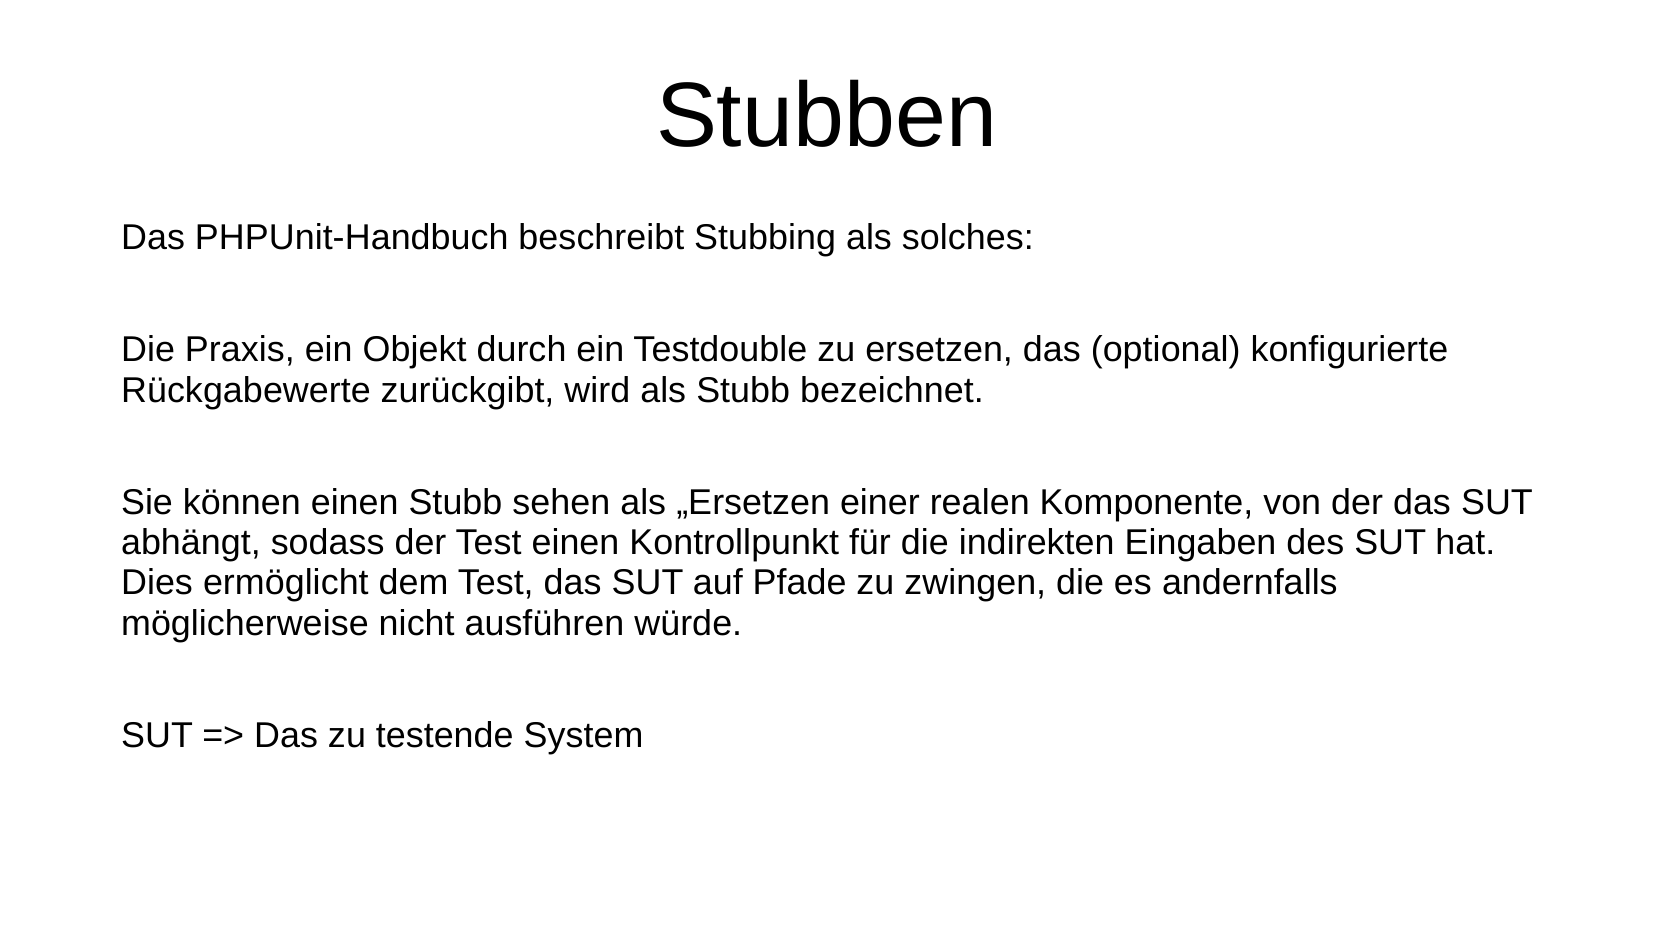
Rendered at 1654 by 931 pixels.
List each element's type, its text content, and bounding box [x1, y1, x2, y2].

title Stubben [82, 36, 1571, 193]
list Das PHPUnit-Handbuch beschreibt Stubbing als solches: Die Praxis, ein Objekt durch ein Testdouble zu ersetzen, das (optional) konfigurierte Rückgabewerte zurückgibt, wird als Stubb bezeichnet. Sie können einen Stubb sehen als „Ersetzen einer realen Komponente, von der das SUT abhängt, sodass der Test einen Kontrollpunkt für die indirekten Eingaben des SUT hat. Dies ermöglicht dem Test, das SUT auf Pfade zu zwingen, die es andernfalls möglicherweise nicht ausführen würde. SUT => Das zu testende System [82, 217, 1571, 757]
